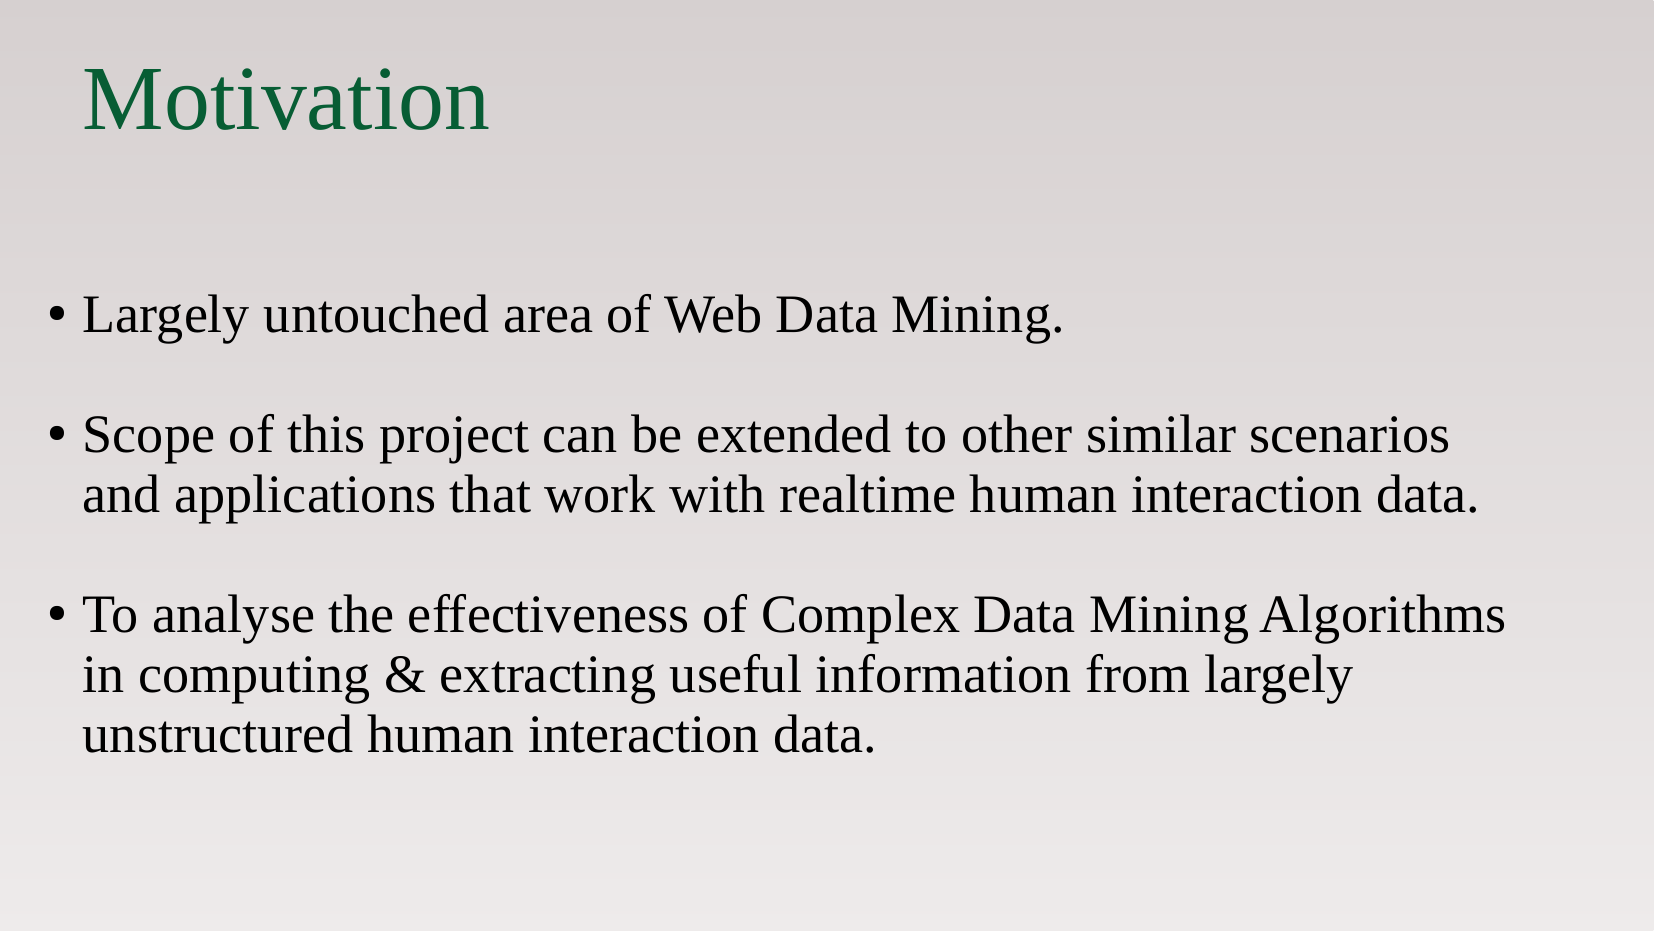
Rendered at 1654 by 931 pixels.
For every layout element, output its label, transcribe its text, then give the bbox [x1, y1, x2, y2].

subtitle Largely untouched area of Web Data Mining. Scope of this project can be extended to other similar scenarios and applications that work with realtime human interaction data. To analyse the effectiveness of Complex Data Mining Algorithms in computing & extracting useful information from largely unstructured human interaction data. [47, 163, 1536, 931]
title Motivation [82, 21, 1571, 177]
